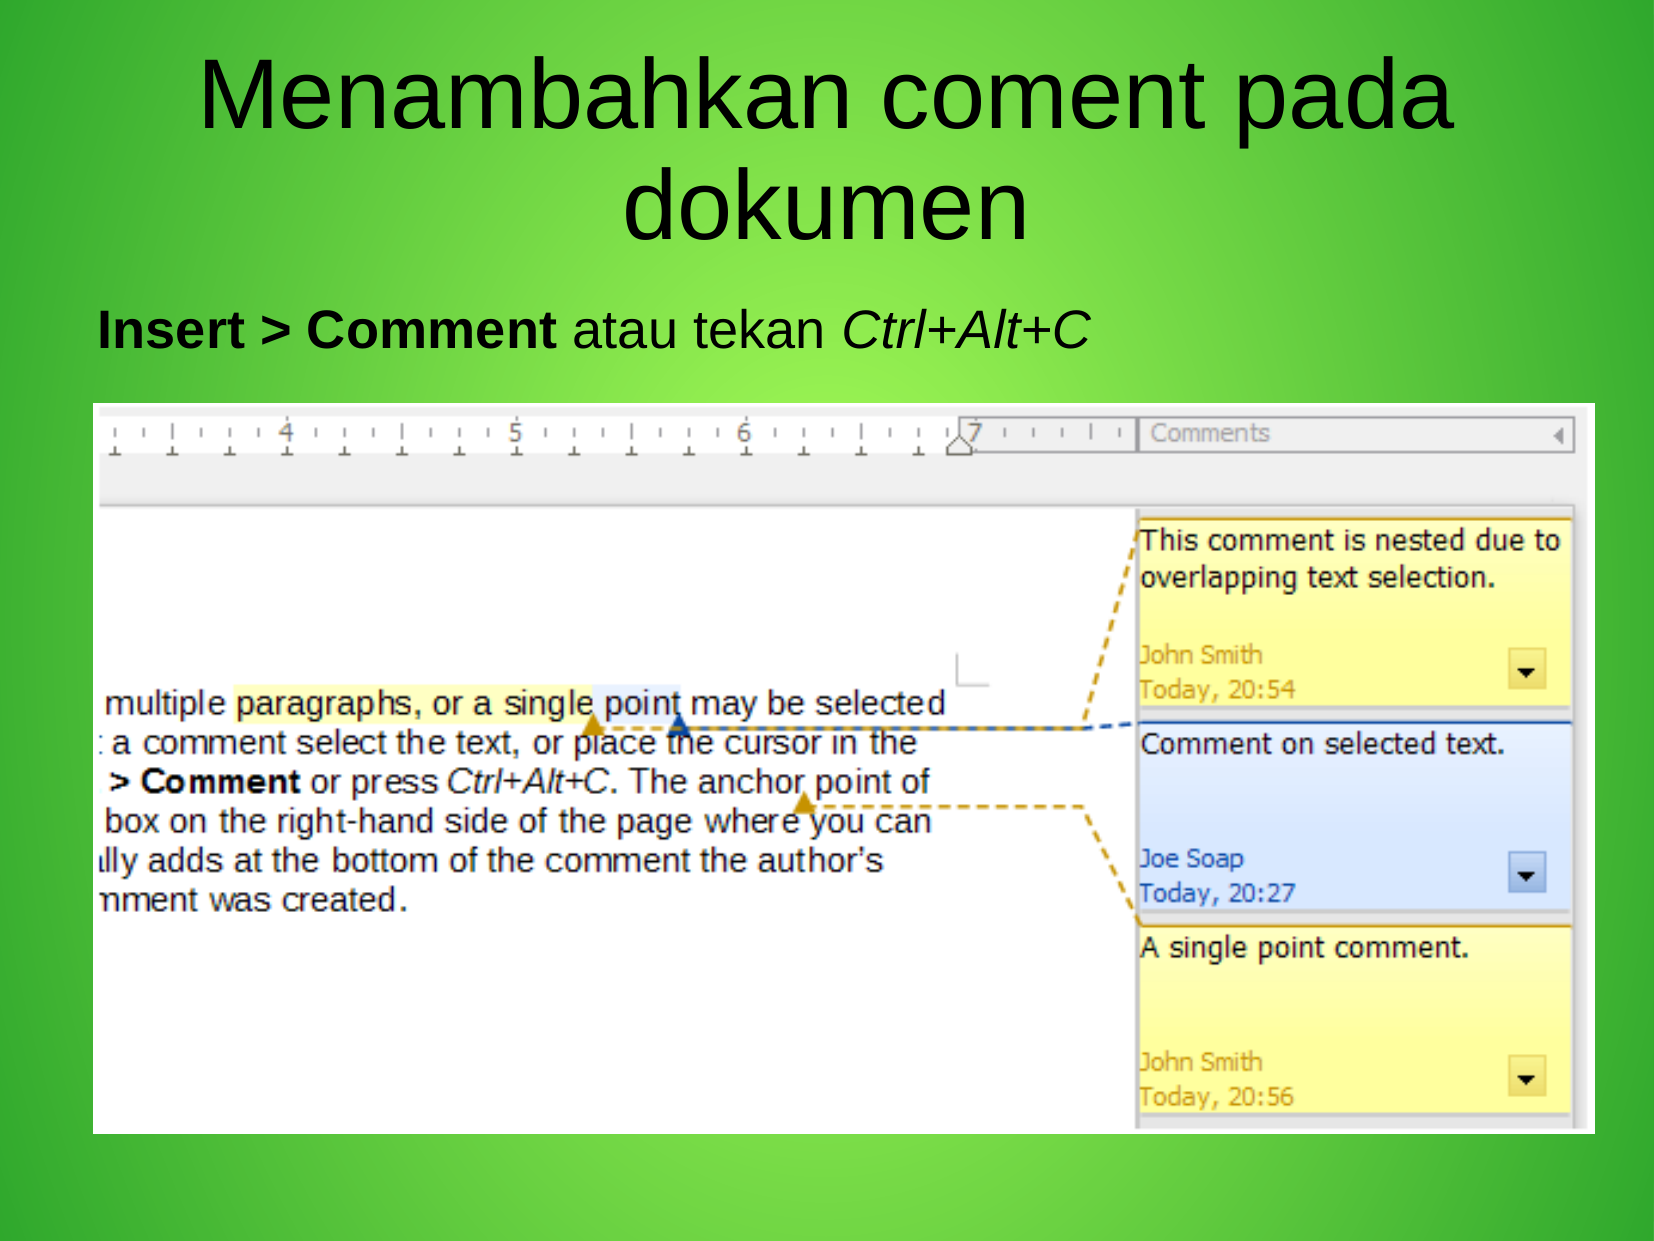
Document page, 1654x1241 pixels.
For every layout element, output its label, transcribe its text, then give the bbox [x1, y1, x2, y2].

list Insert > Comment atau tekan Ctrl+Alt+C [82, 299, 1571, 1019]
title Menambahkan coment pada dokumen [82, 38, 1571, 261]
picture [93, 403, 1595, 1134]
